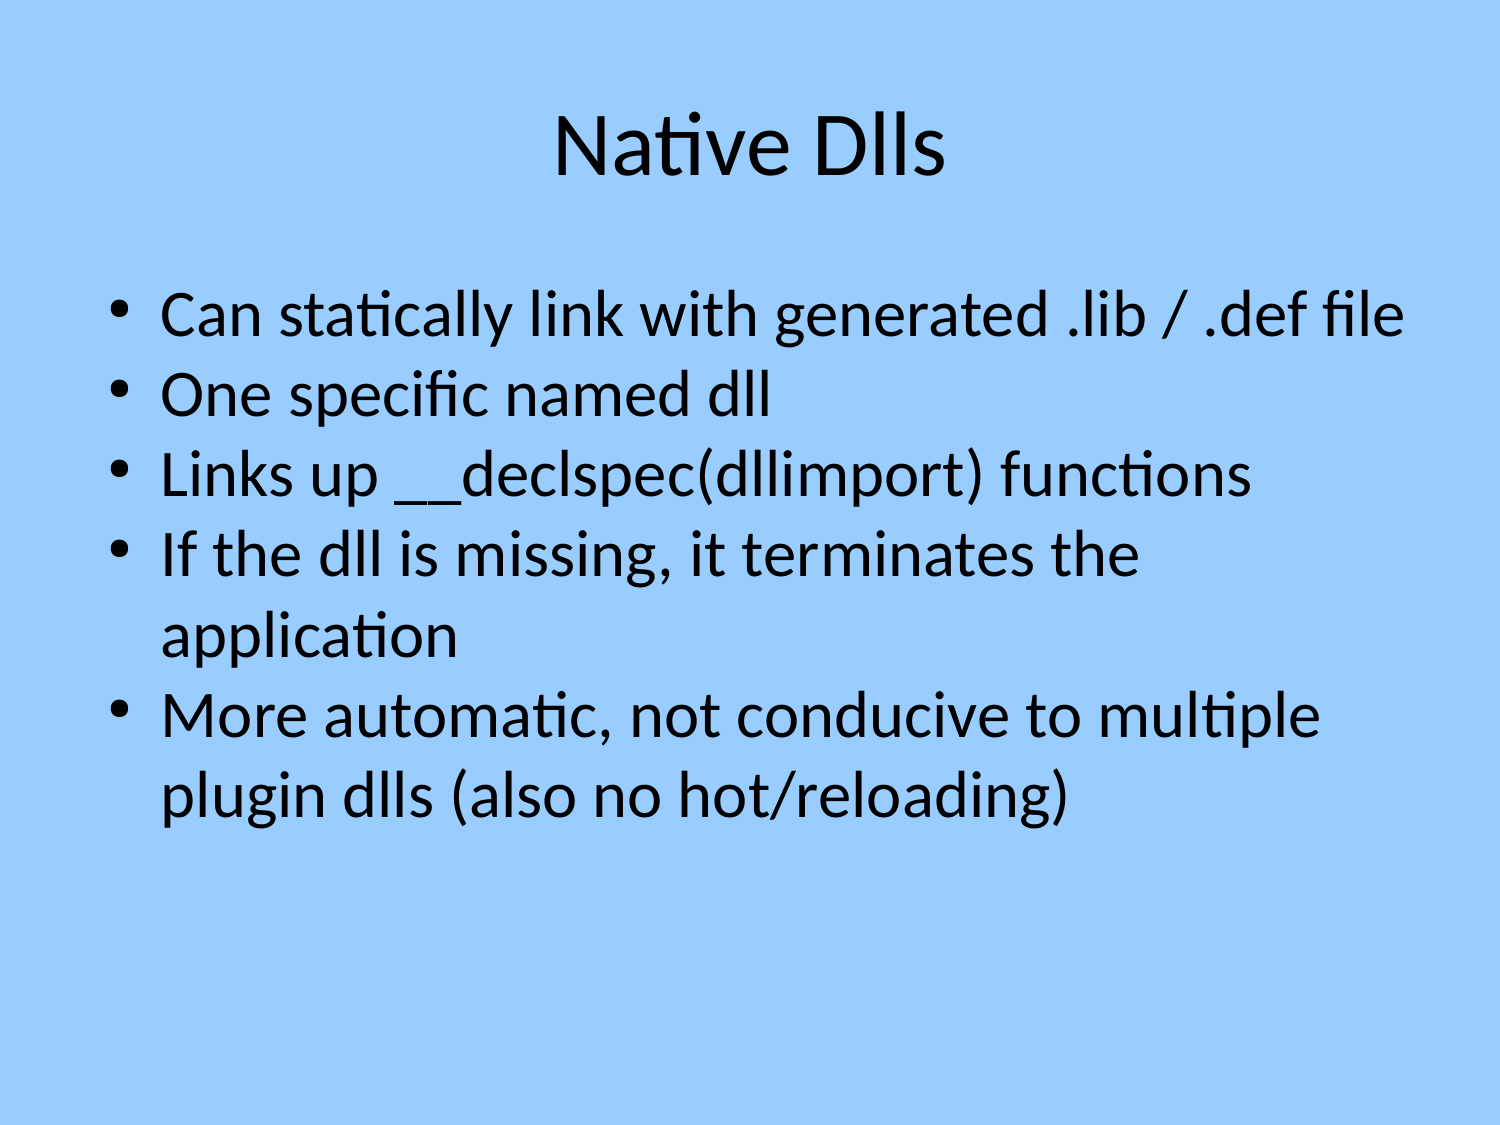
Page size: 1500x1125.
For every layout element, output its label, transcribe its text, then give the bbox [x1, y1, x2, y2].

list Can statically link with generated .lib / .def file One specific named dll Links up __declspec(dllimport) functions If the dll is missing, it terminates the application More automatic, not conducive to multiple plugin dlls (also no hot/reloading) [75, 262, 1425, 1005]
title Native Dlls [75, 45, 1425, 233]
